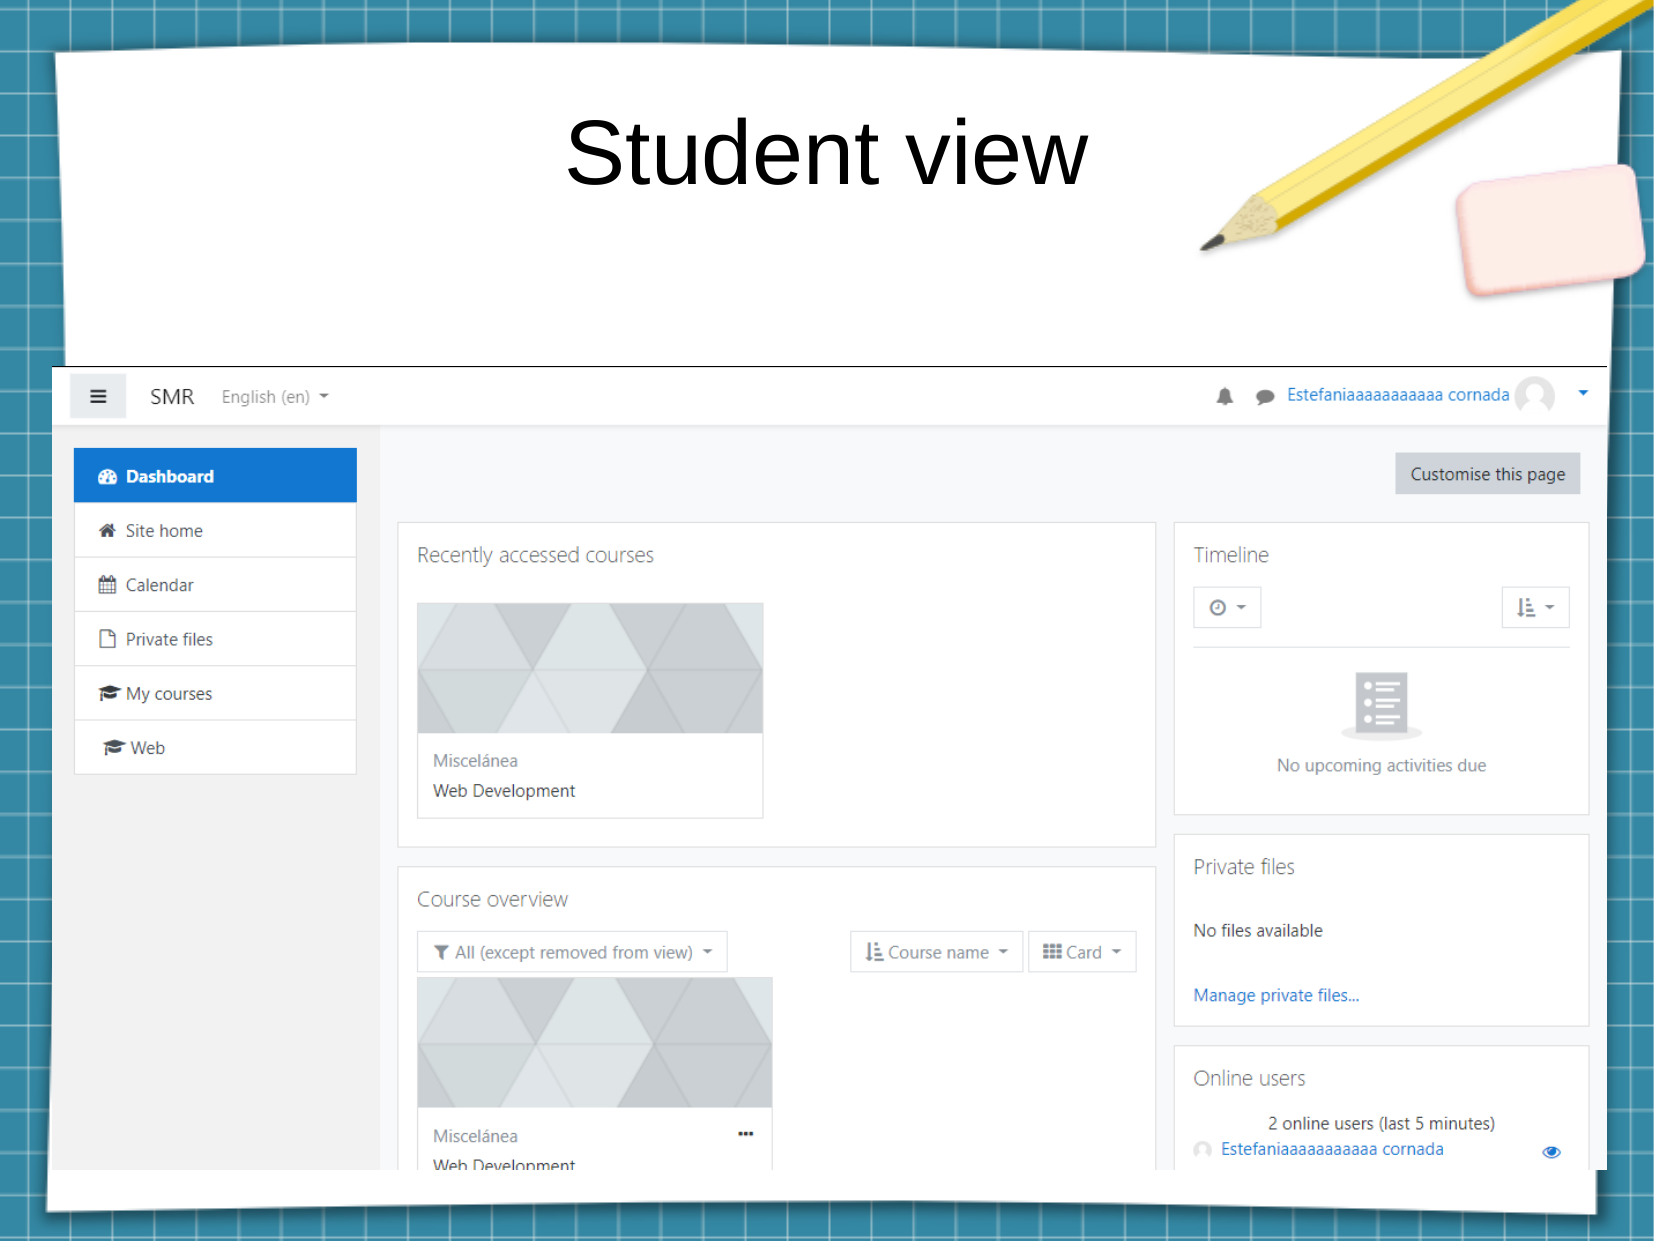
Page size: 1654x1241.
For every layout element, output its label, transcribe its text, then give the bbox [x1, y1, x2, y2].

title Student view [82, 49, 1572, 257]
picture [0, 0, 1654, 1241]
